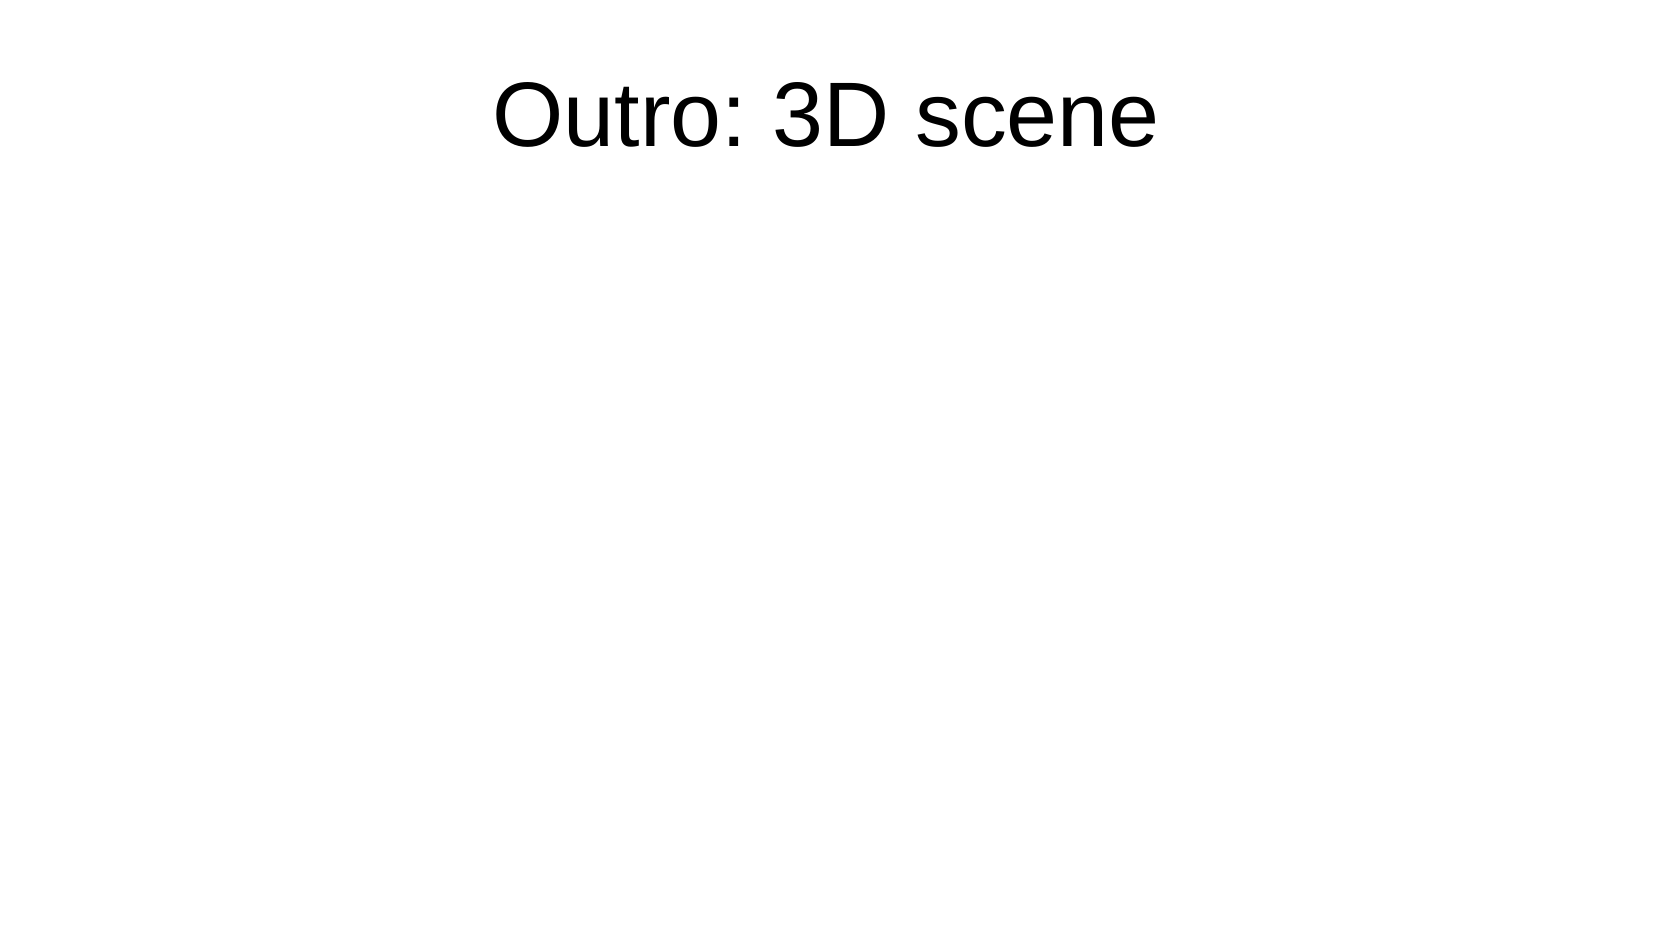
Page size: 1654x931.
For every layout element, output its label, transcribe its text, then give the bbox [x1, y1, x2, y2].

title Outro: 3D scene [82, 37, 1571, 193]
